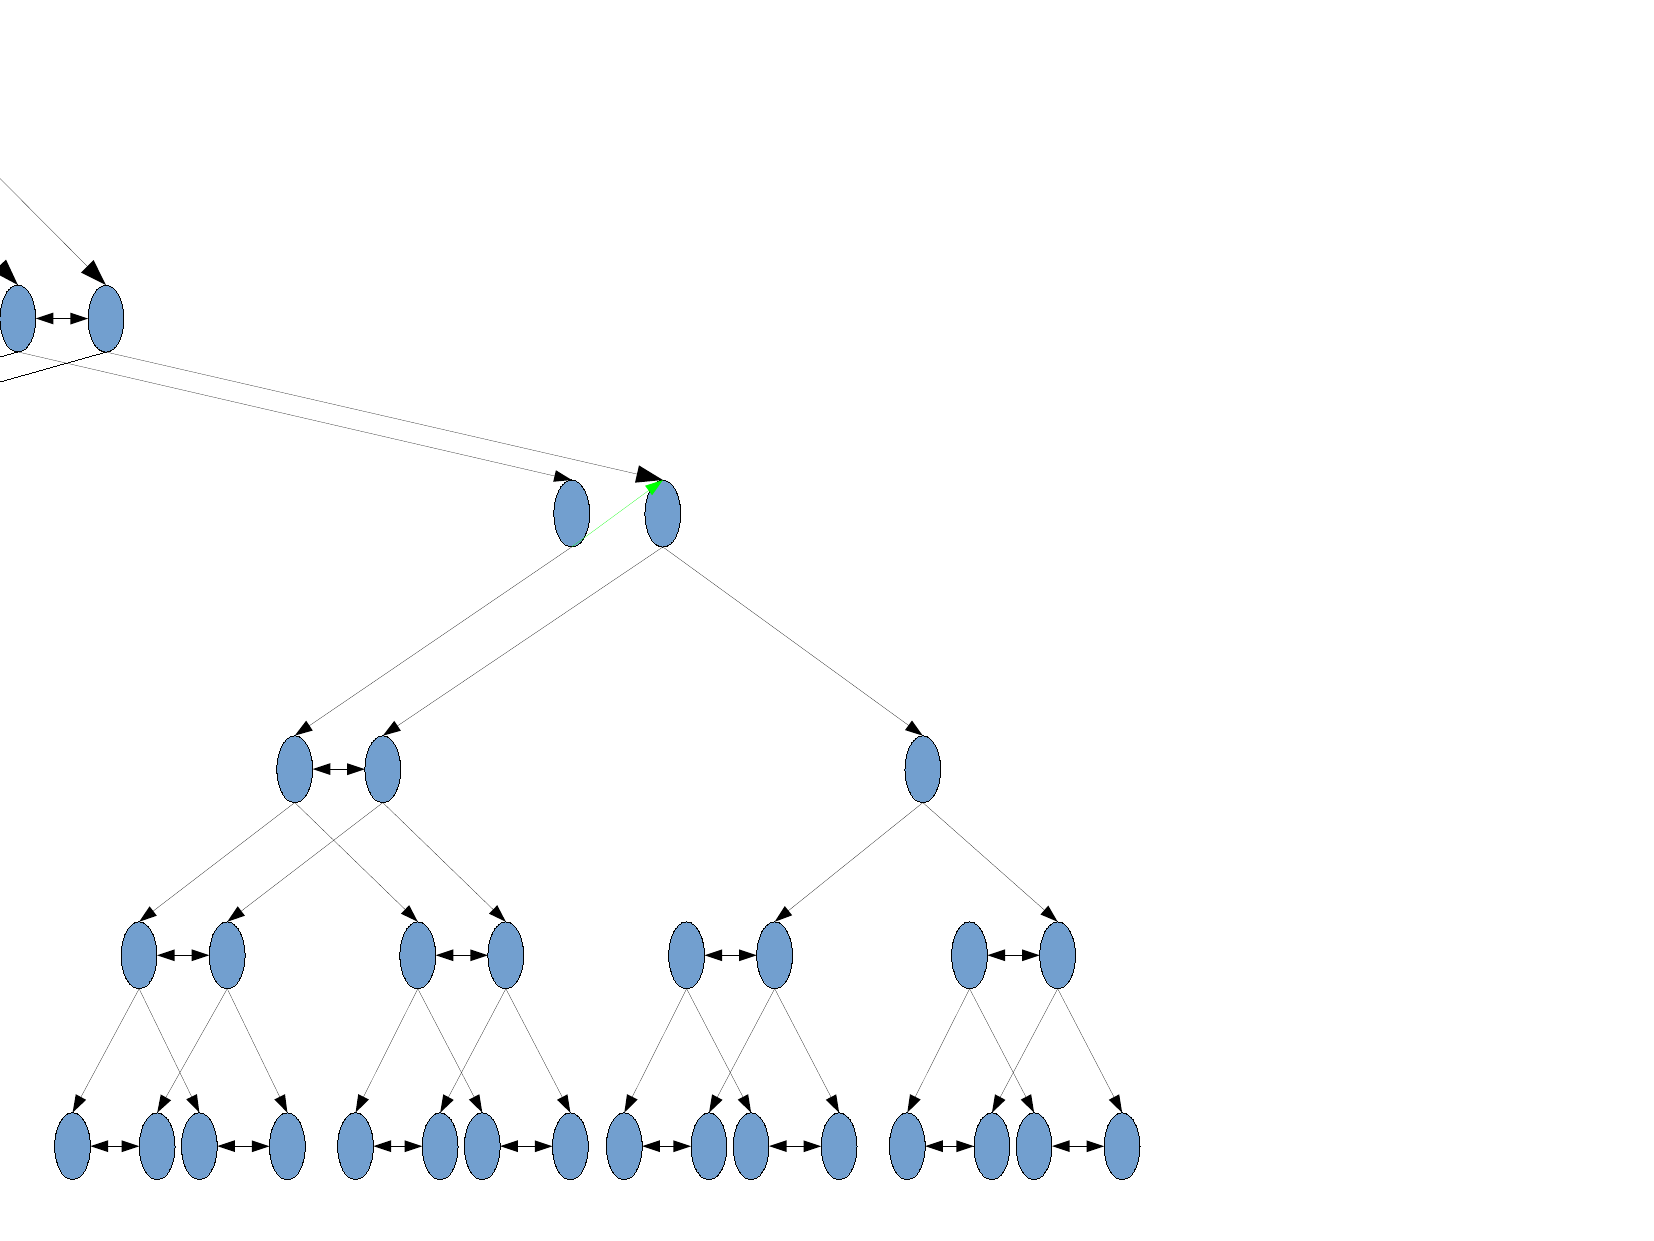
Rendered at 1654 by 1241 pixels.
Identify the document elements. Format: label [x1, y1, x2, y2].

text_box [269, 1112, 306, 1180]
text_box [54, 1112, 91, 1180]
text_box [121, 921, 157, 989]
text_box [691, 1112, 727, 1180]
text_box [487, 921, 524, 989]
text_box [951, 921, 988, 989]
text_box [1039, 921, 1076, 989]
text_box [364, 735, 401, 803]
text_box [668, 921, 705, 989]
text_box [606, 1112, 643, 1180]
text_box [733, 1112, 769, 1180]
text_box [209, 921, 246, 989]
text_box [1104, 1112, 1141, 1180]
text_box [904, 735, 941, 803]
text_box [139, 1112, 176, 1180]
text_box [0, 284, 36, 352]
text_box [644, 480, 681, 547]
text_box [1016, 1112, 1052, 1180]
text_box [974, 1112, 1010, 1180]
text_box [88, 285, 124, 352]
text_box [337, 1112, 374, 1180]
text_box [276, 735, 313, 803]
text_box [889, 1112, 926, 1180]
text_box [552, 1112, 589, 1180]
text_box [399, 921, 436, 989]
text_box [821, 1112, 858, 1180]
text_box [422, 1112, 459, 1180]
text_box [553, 479, 590, 547]
text_box [574, 539, 584, 547]
text_box [181, 1112, 218, 1180]
text_box [464, 1112, 501, 1180]
text_box [756, 921, 793, 989]
